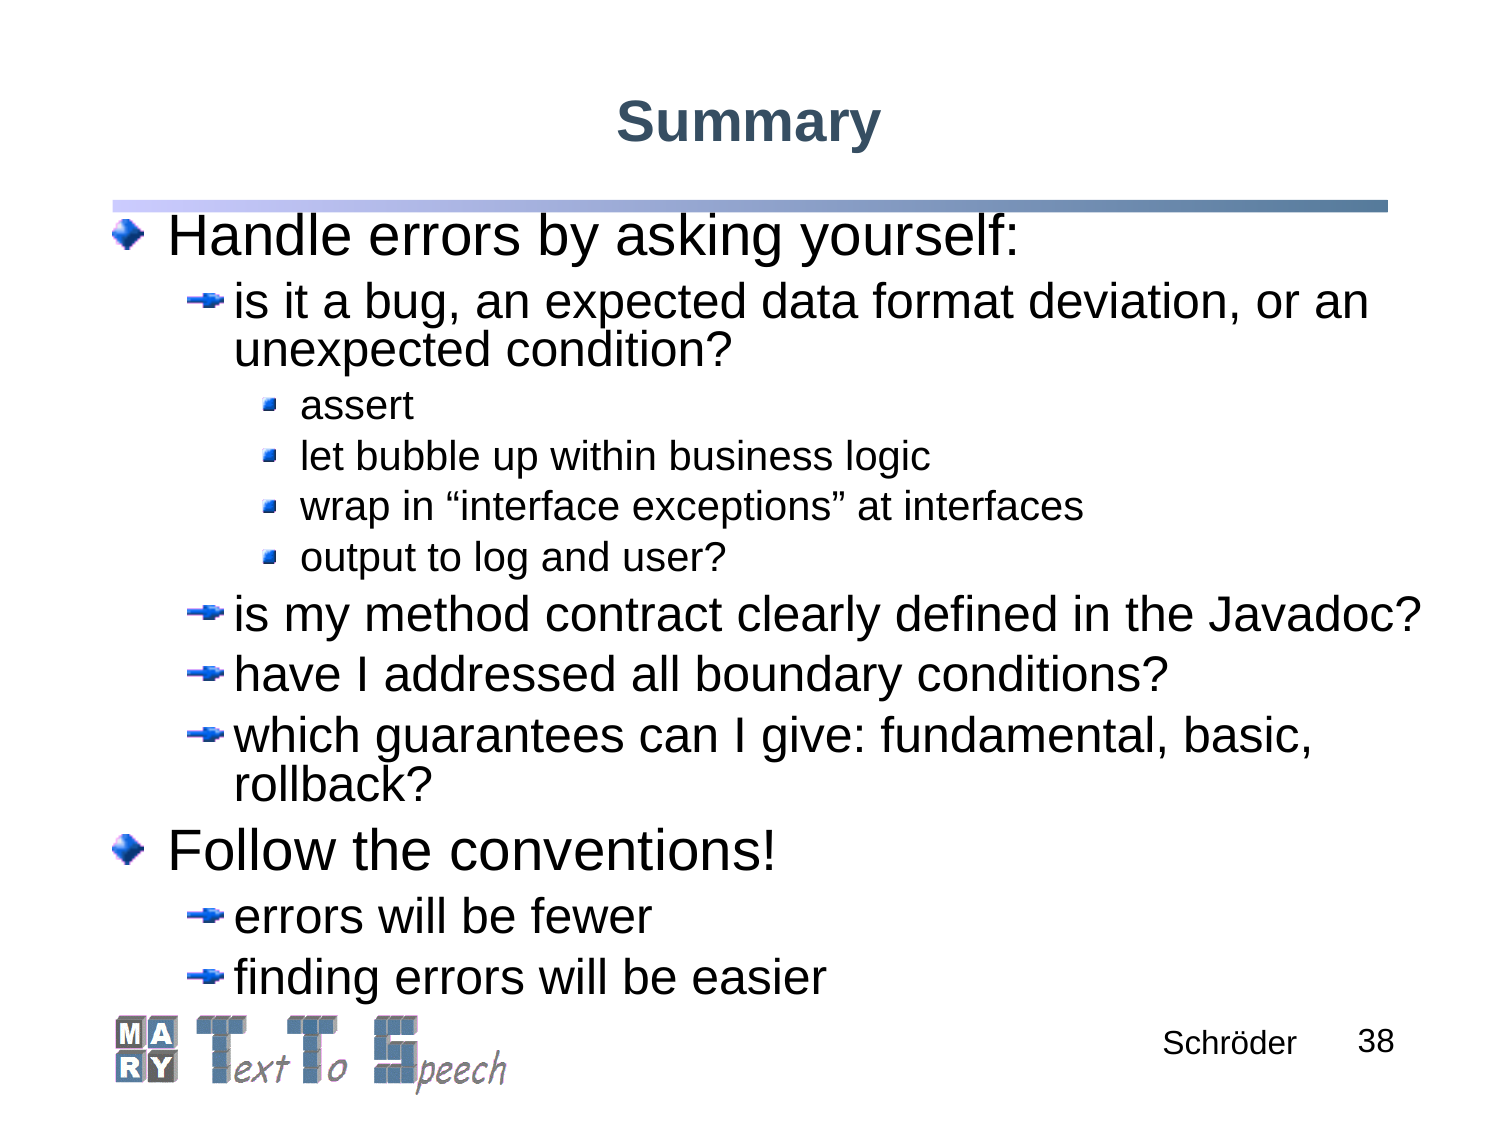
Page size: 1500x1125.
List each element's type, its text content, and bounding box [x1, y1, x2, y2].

list Handle errors by asking yourself: is it a bug, an expected data format deviation, or an unexpected condition? assert let bubble up within business logic wrap in “interface exceptions” at interfaces output to log and user? is my method contract clearly defined in the Javadoc? have I addressed all boundary conditions? which guarantees can I give: fundamental, basic, rollback? Follow the conventions! errors will be fewer finding errors will be easier [112, 210, 1477, 1013]
picture [112, 1013, 507, 1096]
title Summary [112, 57, 1387, 193]
